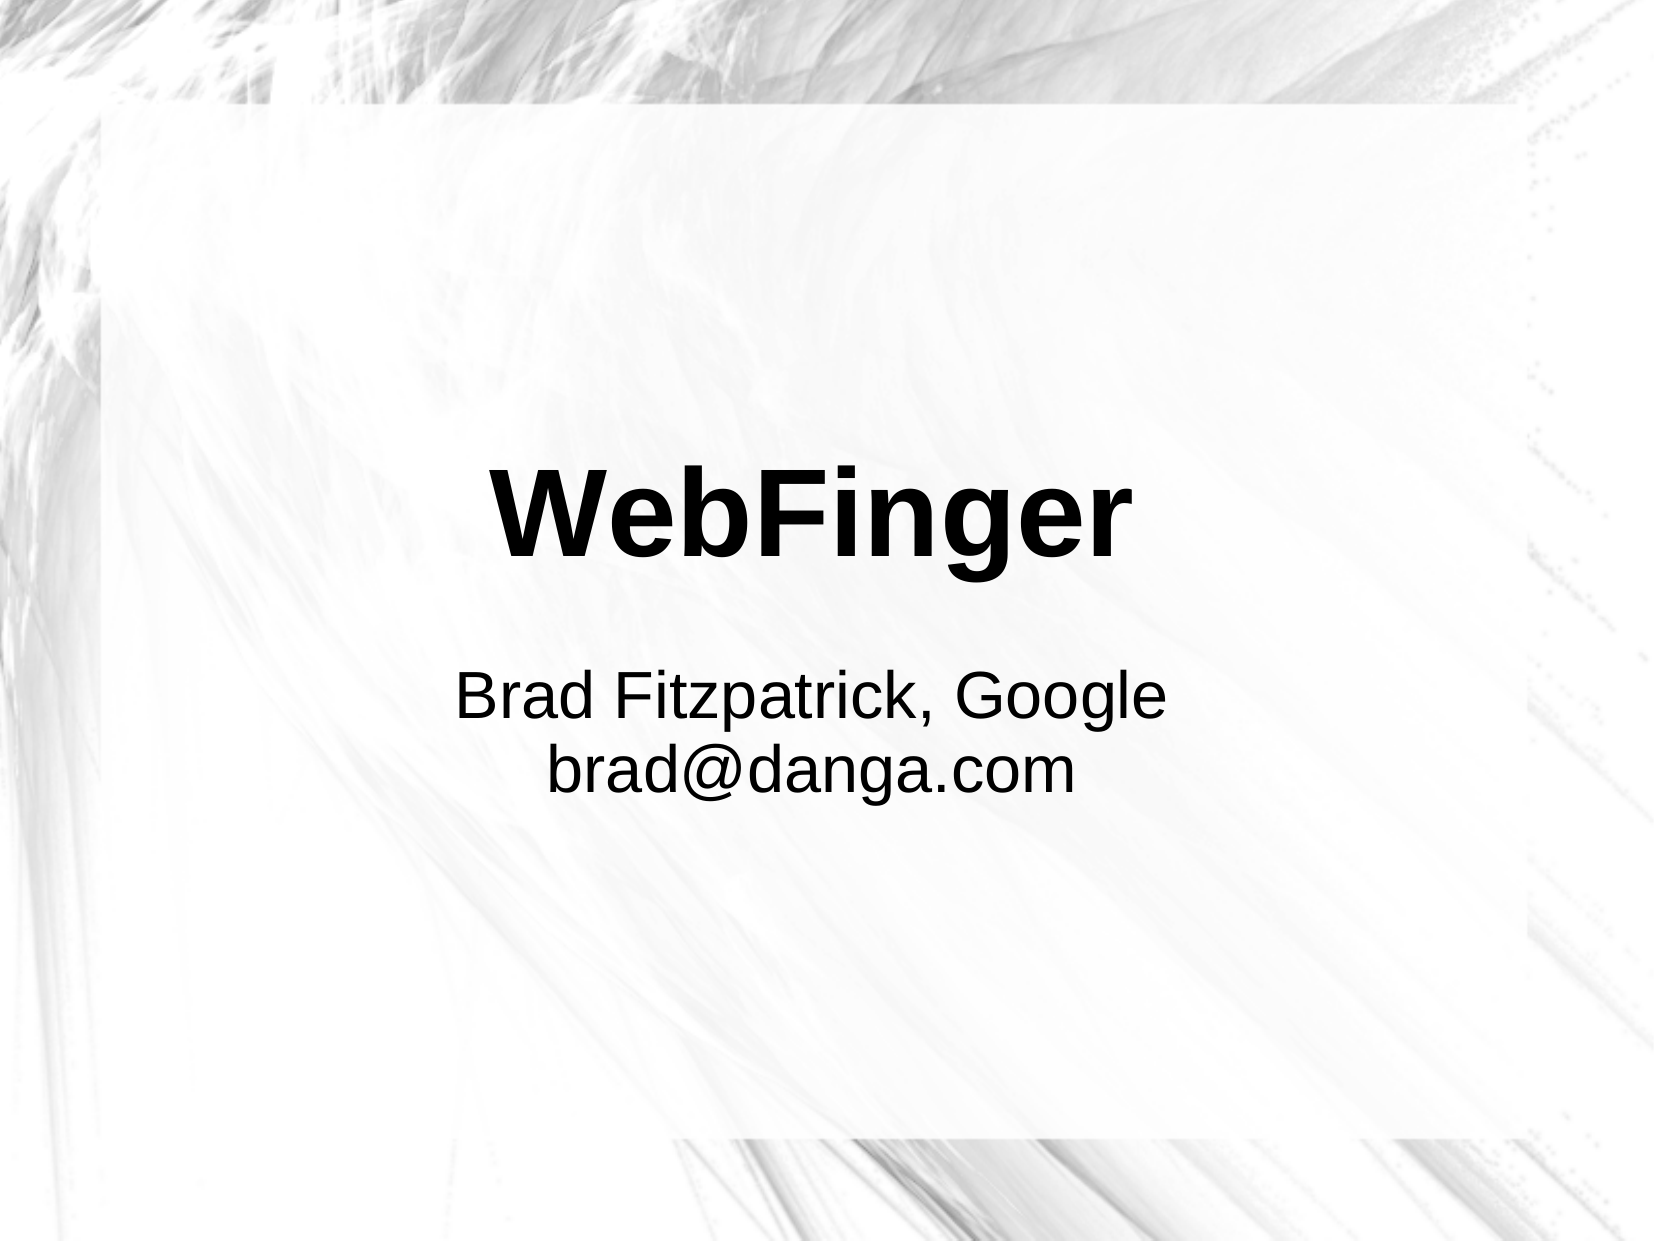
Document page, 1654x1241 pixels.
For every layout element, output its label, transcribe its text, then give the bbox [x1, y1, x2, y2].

subtitle WebFinger Brad Fitzpatrick, Google brad@danga.com [118, 112, 1506, 1139]
picture [0, 0, 1654, 1241]
